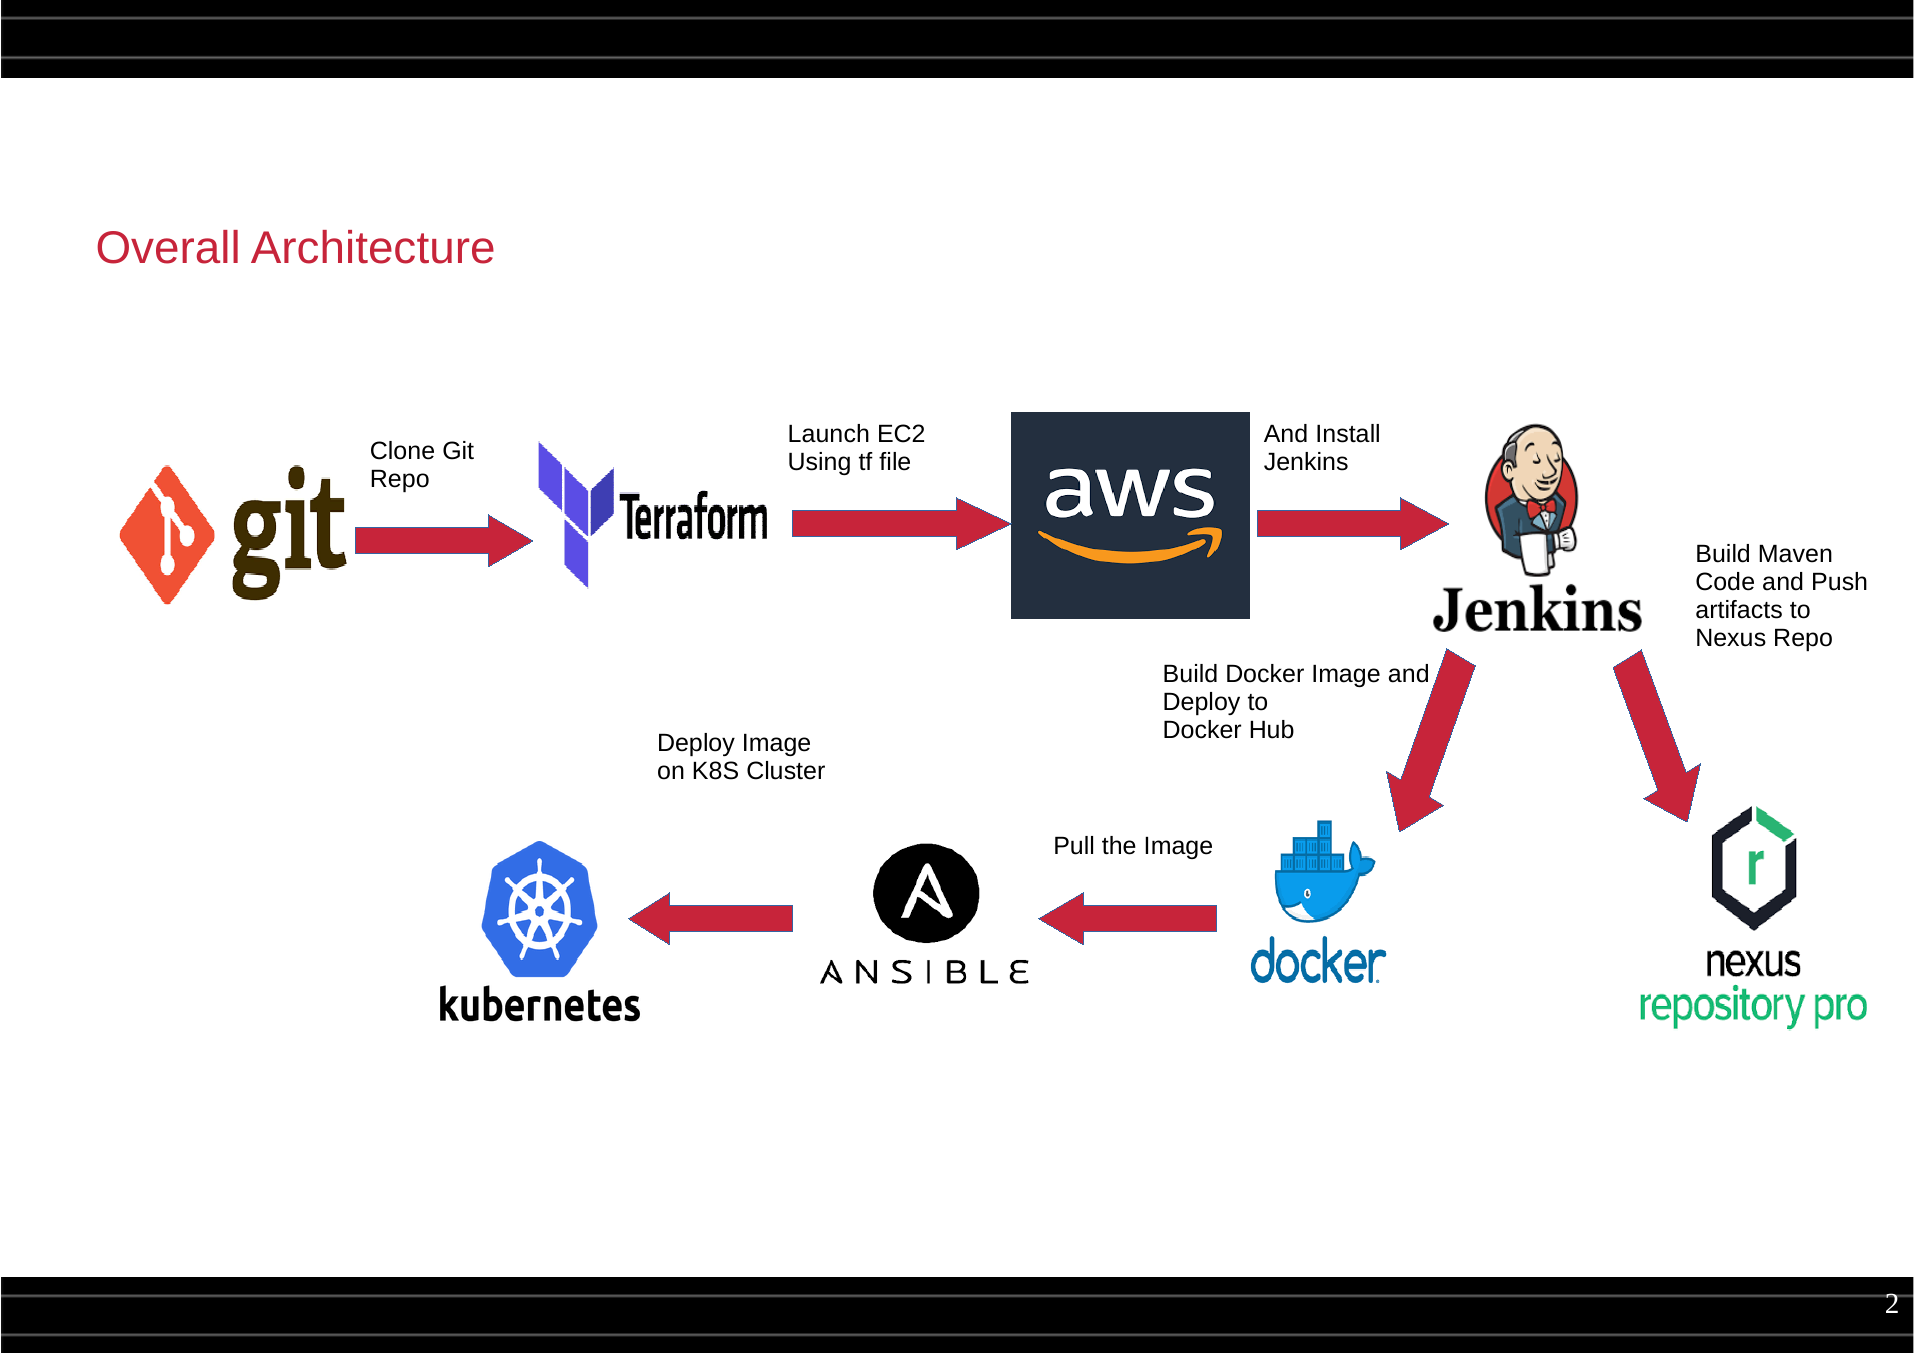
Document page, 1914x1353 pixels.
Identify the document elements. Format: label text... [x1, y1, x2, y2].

text_box And Install Jenkins [1249, 412, 1463, 545]
picture [1640, 806, 1867, 1031]
text_box [628, 872, 793, 945]
picture [1421, 394, 1654, 670]
text_box [1613, 649, 1691, 822]
picture [806, 824, 1039, 997]
text_box [1400, 545, 1410, 550]
picture [532, 412, 773, 619]
text_box Build Maven Code and Push artifacts to Nexus Repo [1680, 532, 1900, 809]
text_box Clone Git Repo [355, 429, 520, 556]
picture [1, 0, 1914, 78]
picture [109, 412, 356, 653]
text_box Deploy Image on K8S Cluster [642, 721, 848, 872]
text_box [488, 556, 507, 567]
picture [437, 841, 643, 1031]
text_box Build Docker Image and Deploy to Docker Hub [1148, 652, 1463, 912]
title Overall Architecture [95, 134, 1818, 361]
picture [1, 1277, 1914, 1353]
text_box [520, 533, 533, 549]
text_box [1038, 892, 1217, 945]
text_box [956, 539, 979, 550]
text_box Pull the Image [1038, 824, 1259, 887]
picture [1202, 912, 1435, 996]
picture [1011, 412, 1250, 619]
text_box Launch EC2 Using tf file [772, 412, 1012, 539]
text_box [1463, 658, 1476, 701]
